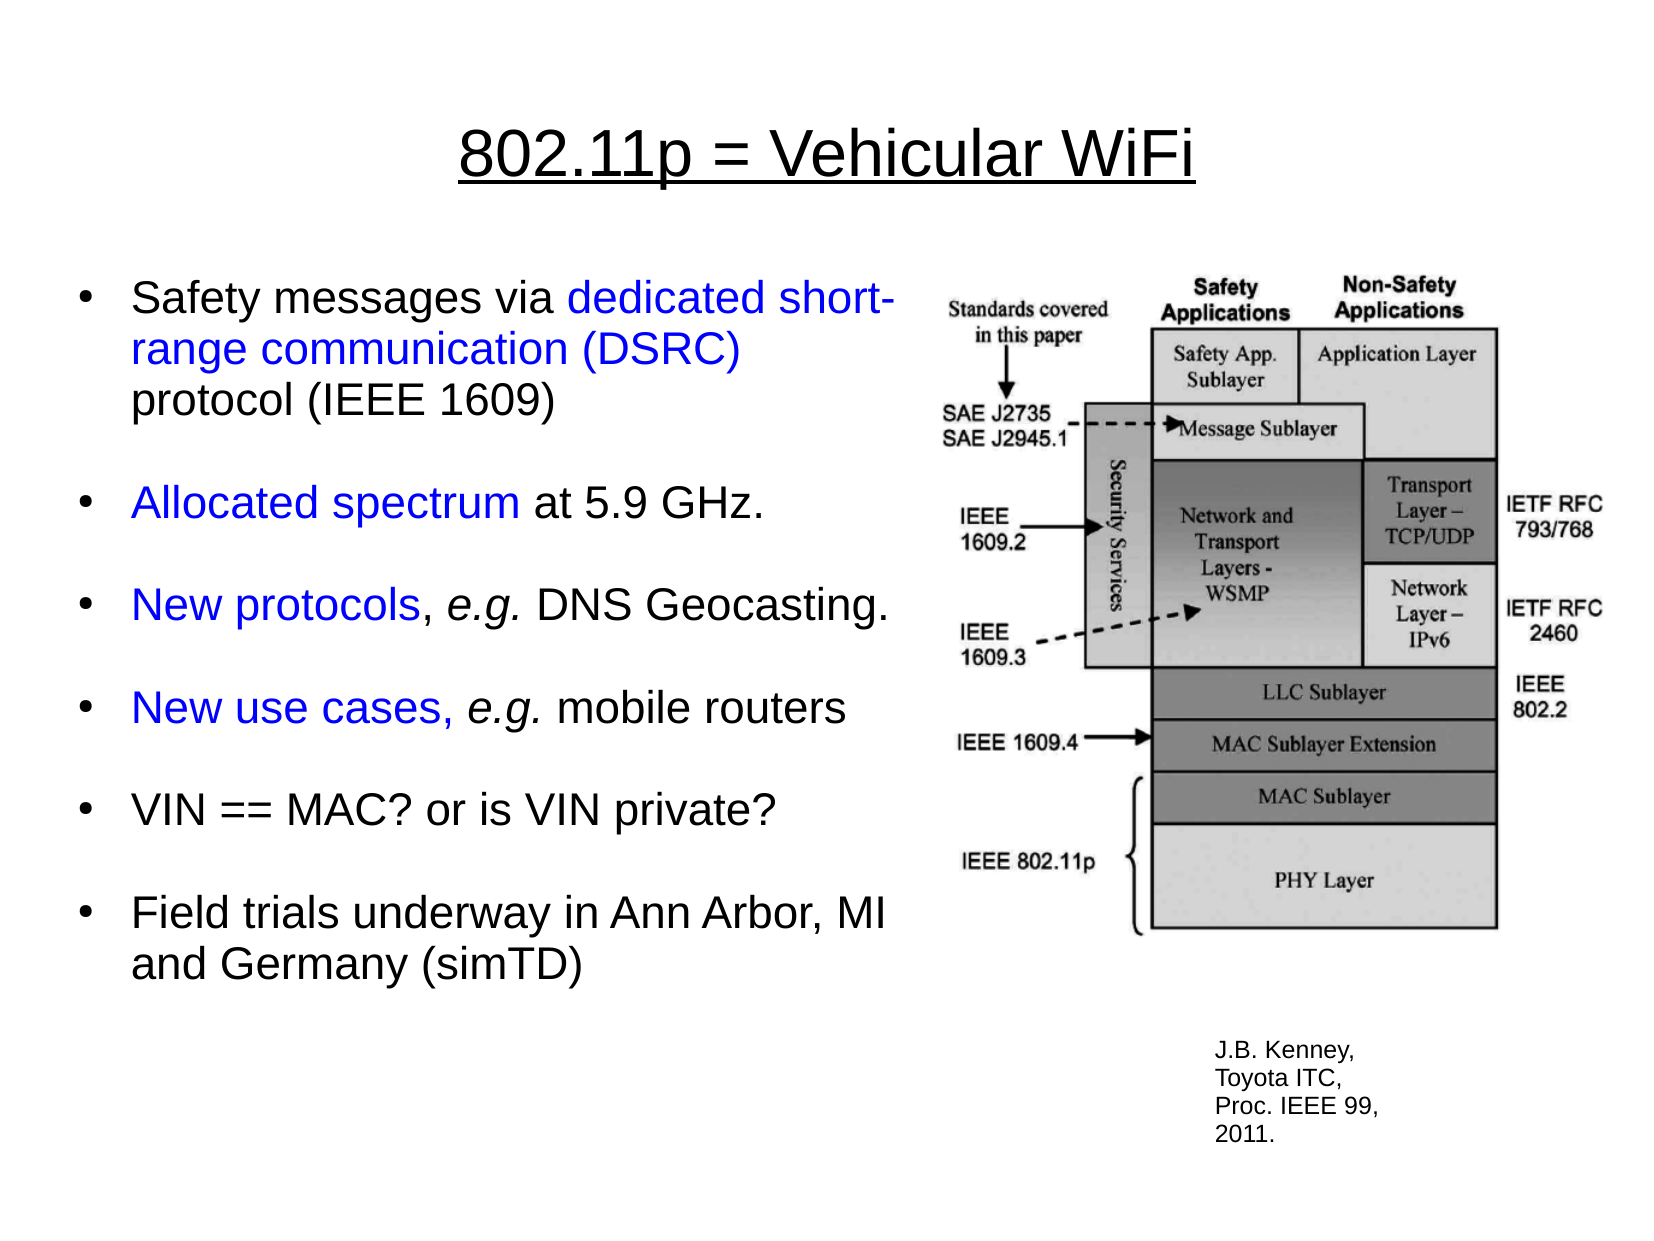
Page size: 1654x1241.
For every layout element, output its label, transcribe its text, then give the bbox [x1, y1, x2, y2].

title 802.11p = Vehicular WiFi [82, 49, 1571, 257]
picture [940, 271, 1610, 947]
list Safety messages via dedicated short-range communication (DSRC) protocol (IEEE 1609) Allocated spectrum at 5.9 GHz. New protocols, e.g. DNS Geocasting. New use cases, e.g. mobile routers VIN == MAC? or is VIN private? Field trials underway in Ann Arbor, MI and Germany (simTD) [60, 271, 906, 1006]
text_box J.B. Kenney, Toyota ITC, Proc. IEEE 99, 2011. [1200, 1028, 1395, 1156]
